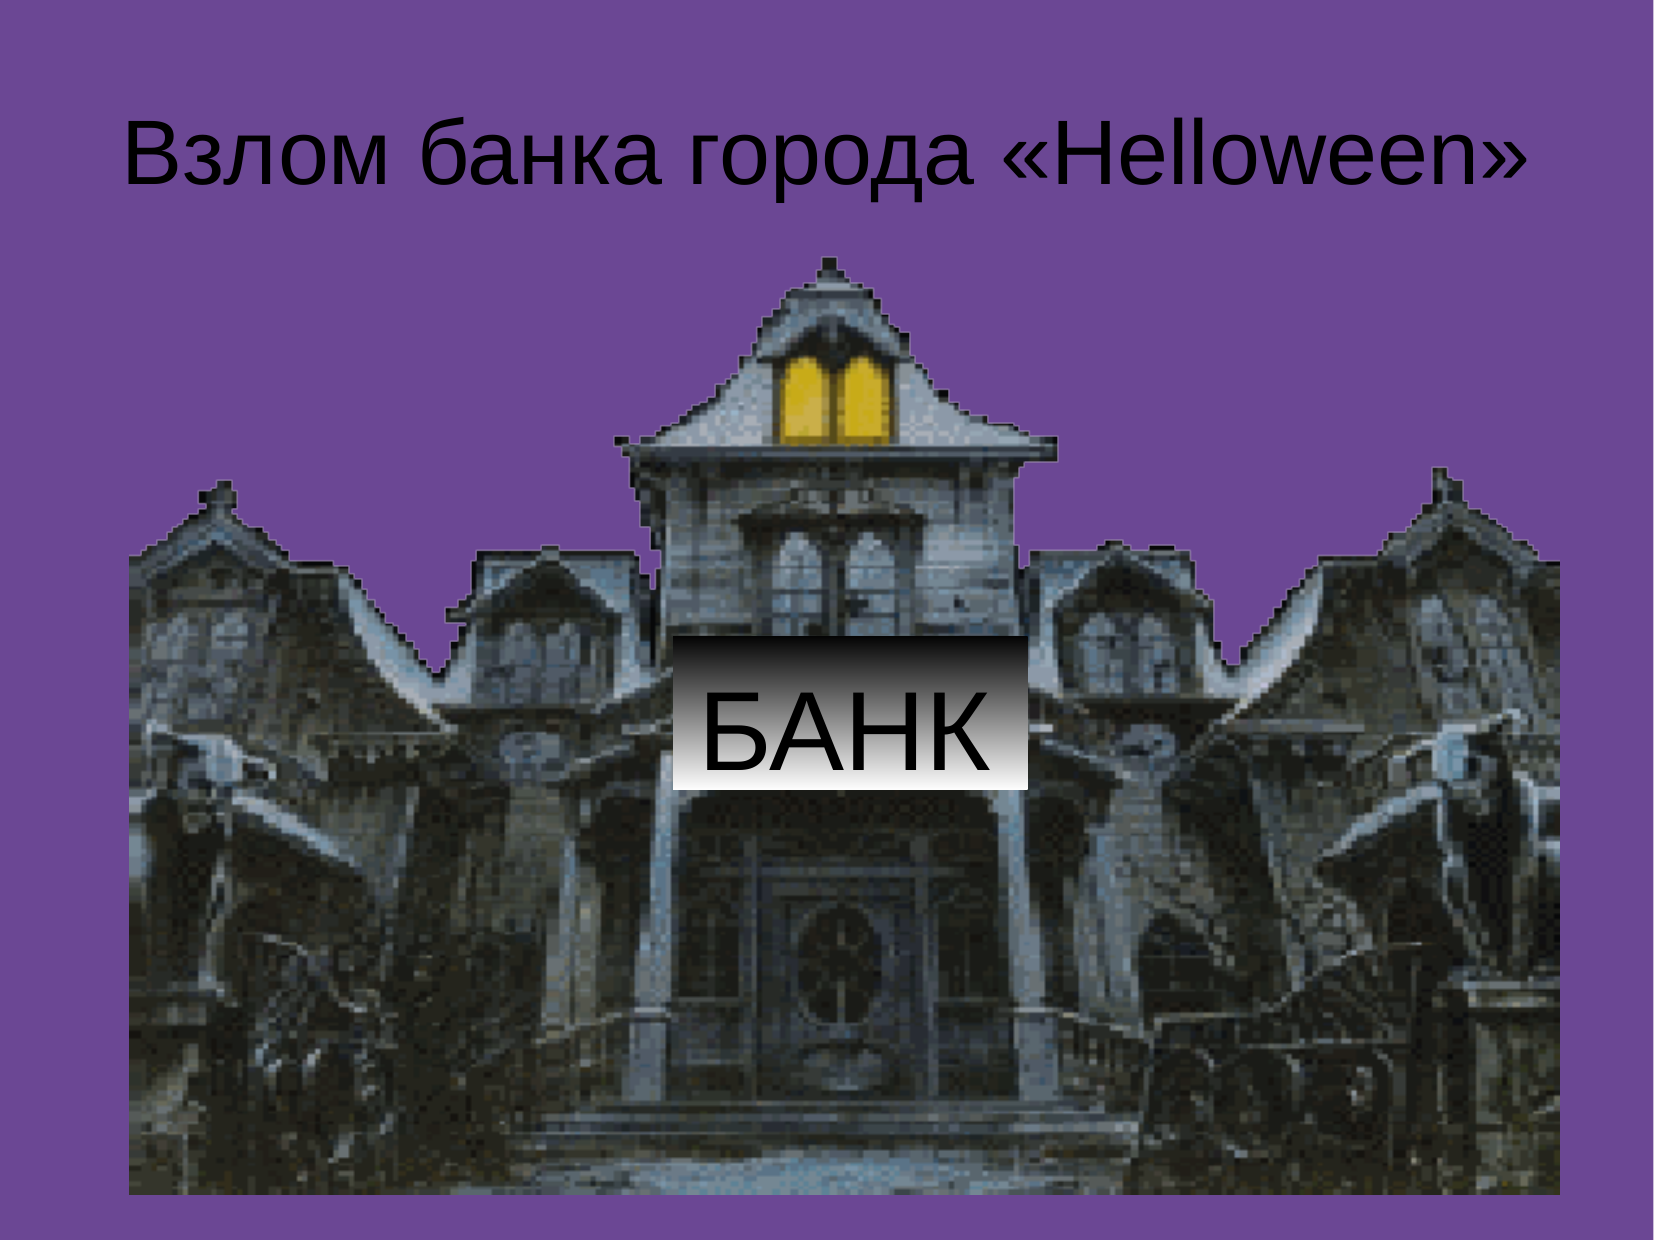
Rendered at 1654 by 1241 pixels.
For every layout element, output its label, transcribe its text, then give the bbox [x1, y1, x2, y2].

picture [129, 224, 1560, 1195]
text_box [673, 636, 1028, 661]
text_box БАНК [661, 661, 1028, 802]
title Взлом банка города «Helloween» [82, 49, 1571, 257]
